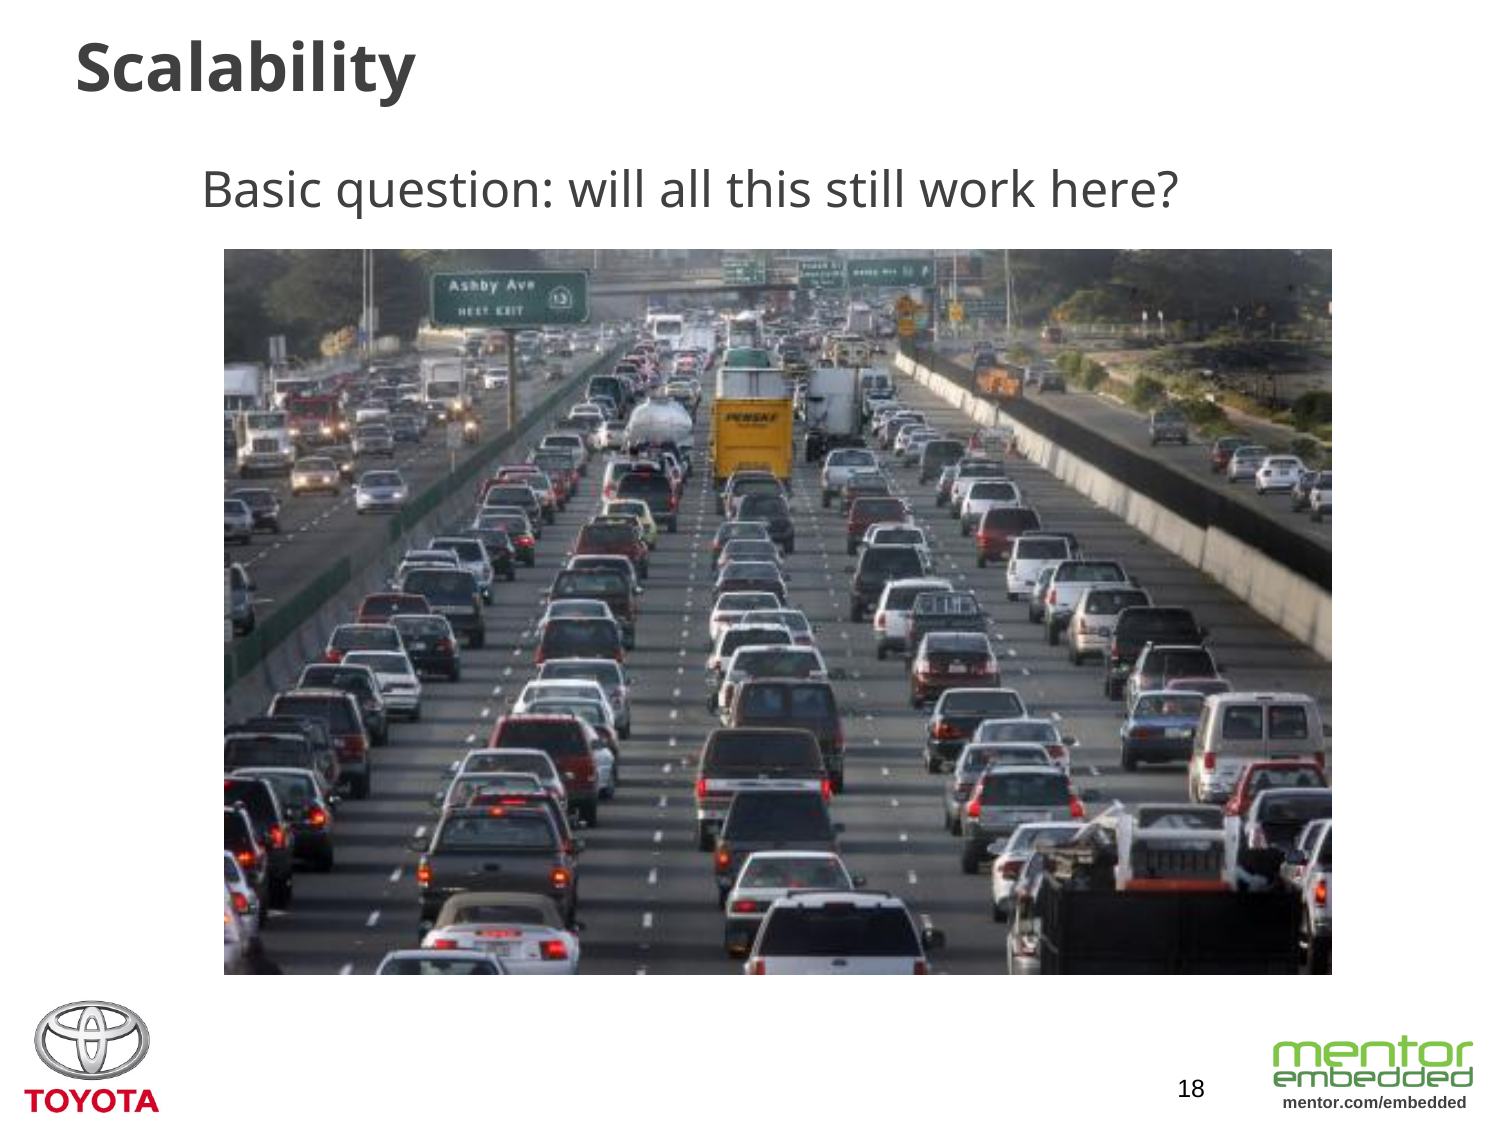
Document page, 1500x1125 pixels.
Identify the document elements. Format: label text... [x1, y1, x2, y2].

text_box Scalability [0, 0, 1500, 113]
picture [1268, 1030, 1476, 1092]
picture [24, 998, 163, 1114]
text_box Basic question: will all this still work here? [125, 149, 1476, 1029]
picture [224, 249, 1332, 976]
